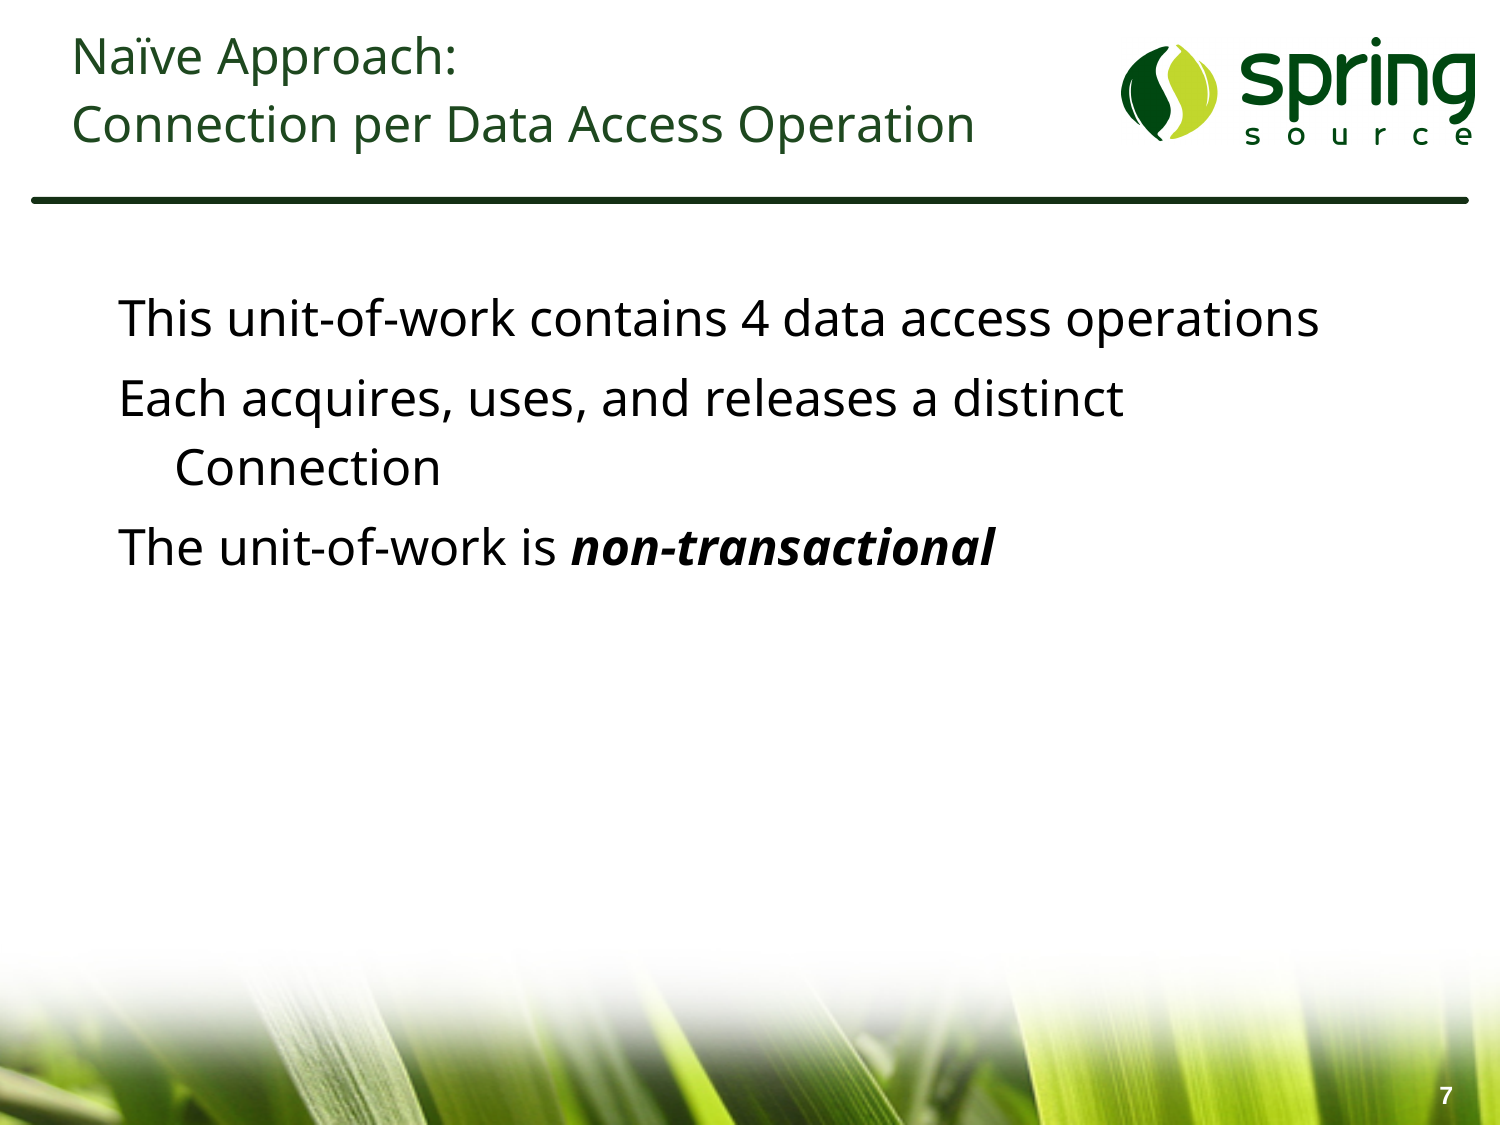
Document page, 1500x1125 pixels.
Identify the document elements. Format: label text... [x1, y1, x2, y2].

picture [0, 944, 1500, 1125]
picture [1121, 37, 1475, 145]
title Naïve Approach: Connection per Data Access Operation [56, 13, 1089, 176]
list This unit-of-work contains 4 data access operations Each acquires, uses, and releases a distinct Connection The unit-of-work is non-transactional [103, 275, 1394, 938]
